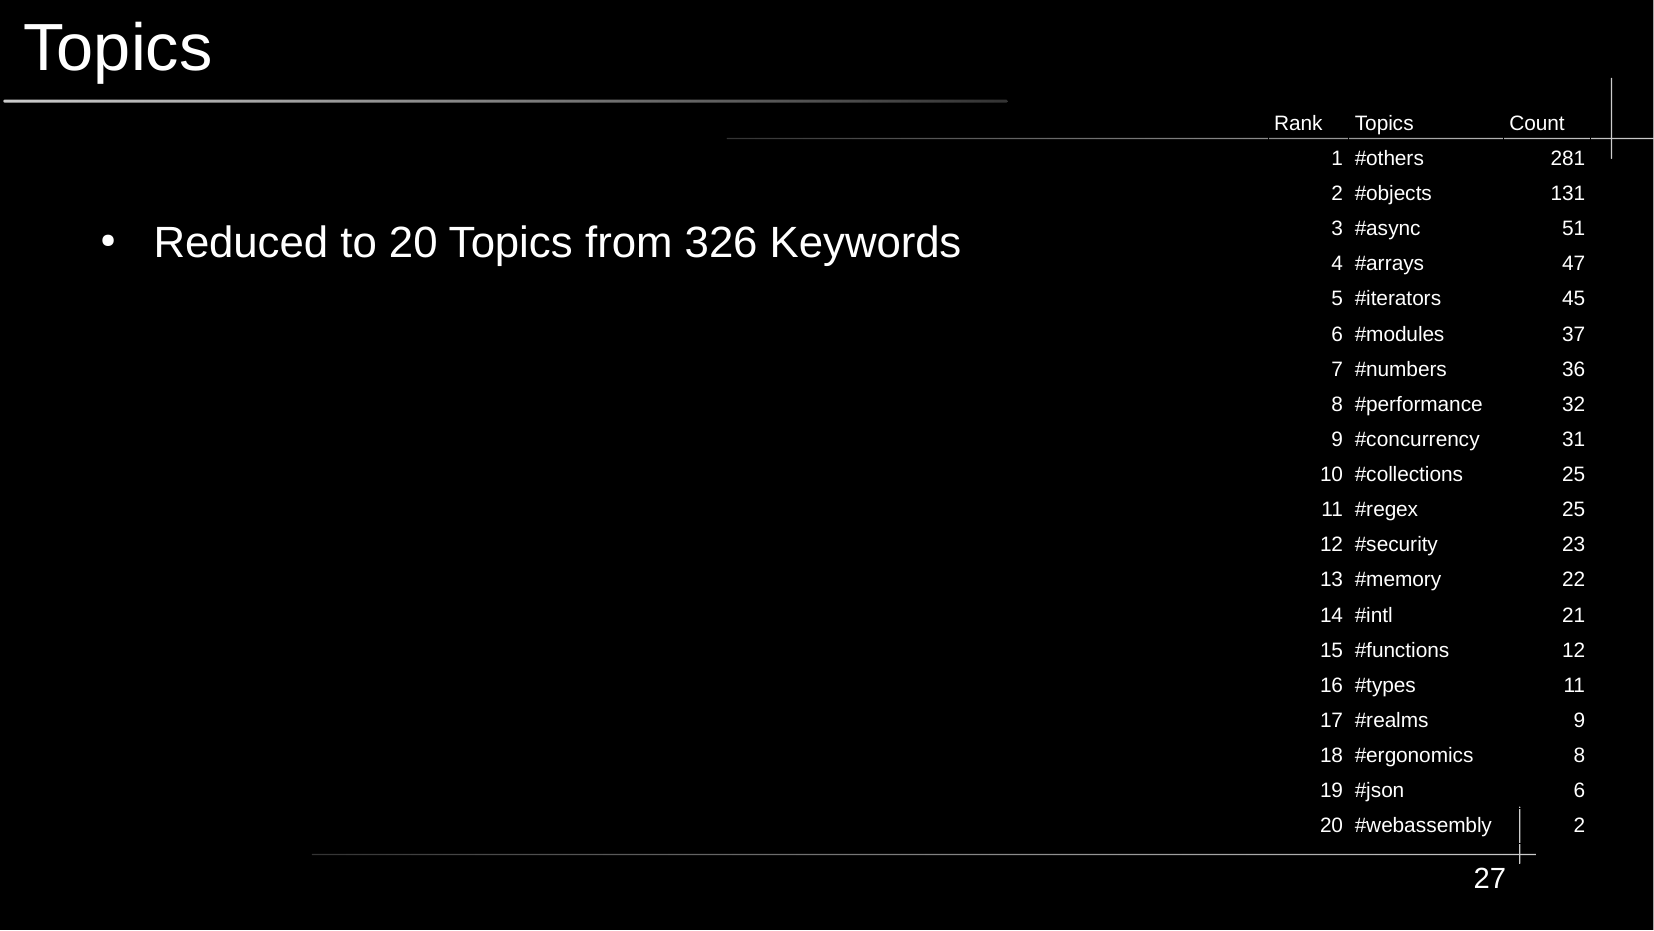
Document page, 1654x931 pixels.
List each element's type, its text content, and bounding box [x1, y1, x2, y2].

table_cell 18 [1269, 738, 1348, 773]
table_cell 17 [1269, 703, 1348, 737]
table_cell #regex [1349, 493, 1503, 527]
table_cell #functions [1349, 633, 1503, 667]
table_cell #security [1349, 528, 1503, 562]
table_cell 23 [1504, 528, 1590, 562]
table_cell 8 [1504, 738, 1590, 773]
table_cell 16 [1269, 668, 1348, 702]
table_cell 2 [1269, 176, 1348, 210]
list Reduced to 20 Topics from 326 Keywords [82, 217, 1034, 758]
table_cell #webassembly [1349, 809, 1503, 843]
table_cell 3 [1269, 211, 1348, 246]
table_cell #objects [1349, 176, 1503, 210]
table_cell 5 [1269, 282, 1348, 316]
table_cell #concurrency [1349, 422, 1503, 456]
table_cell #intl [1349, 598, 1503, 632]
table_cell 19 [1269, 774, 1348, 808]
table_cell 51 [1504, 211, 1590, 246]
table_cell 12 [1269, 528, 1348, 562]
table_cell 37 [1504, 317, 1590, 351]
table_cell #collections [1349, 457, 1503, 491]
table_cell #realms [1349, 703, 1503, 737]
table_cell 11 [1269, 493, 1348, 527]
table_cell 45 [1504, 282, 1590, 316]
table_cell 131 [1504, 176, 1590, 210]
table_cell 47 [1504, 247, 1590, 281]
table_cell #json [1349, 774, 1503, 808]
table_cell 9 [1504, 703, 1590, 737]
title Topics [23, 0, 1589, 101]
table_cell 2 [1504, 809, 1590, 843]
table_cell 31 [1504, 422, 1590, 456]
table_cell 4 [1269, 247, 1348, 281]
table_cell #ergonomics [1349, 738, 1503, 773]
table_header Count [1504, 106, 1590, 140]
table_cell #arrays [1349, 247, 1503, 281]
table_cell 20 [1269, 809, 1348, 843]
table_cell 6 [1504, 774, 1590, 808]
table_cell 8 [1269, 387, 1348, 421]
table_cell 22 [1504, 563, 1590, 597]
table_cell #async [1349, 211, 1503, 246]
table_cell 25 [1504, 493, 1590, 527]
table_cell 13 [1269, 563, 1348, 597]
table_cell 12 [1504, 633, 1590, 667]
table_cell #modules [1349, 317, 1503, 351]
table_cell 14 [1269, 598, 1348, 632]
table_cell #memory [1349, 563, 1503, 597]
table_cell 7 [1269, 352, 1348, 386]
table_cell #others [1349, 141, 1503, 175]
table_cell 21 [1504, 598, 1590, 632]
table_cell 32 [1504, 387, 1590, 421]
table_header Rank [1269, 106, 1348, 140]
table_cell 1 [1269, 141, 1348, 175]
table_cell 281 [1504, 141, 1590, 175]
table_cell #numbers [1349, 352, 1503, 386]
table_cell 36 [1504, 352, 1590, 386]
table_cell 11 [1504, 668, 1590, 702]
table_cell 9 [1269, 422, 1348, 456]
table_cell #types [1349, 668, 1503, 702]
table_cell 10 [1269, 457, 1348, 491]
table_header Topics [1349, 106, 1503, 140]
table_cell 15 [1269, 633, 1348, 667]
table_cell #iterators [1349, 282, 1503, 316]
table_cell 6 [1269, 317, 1348, 351]
table_cell #performance [1349, 387, 1503, 421]
table_cell 25 [1504, 457, 1590, 491]
